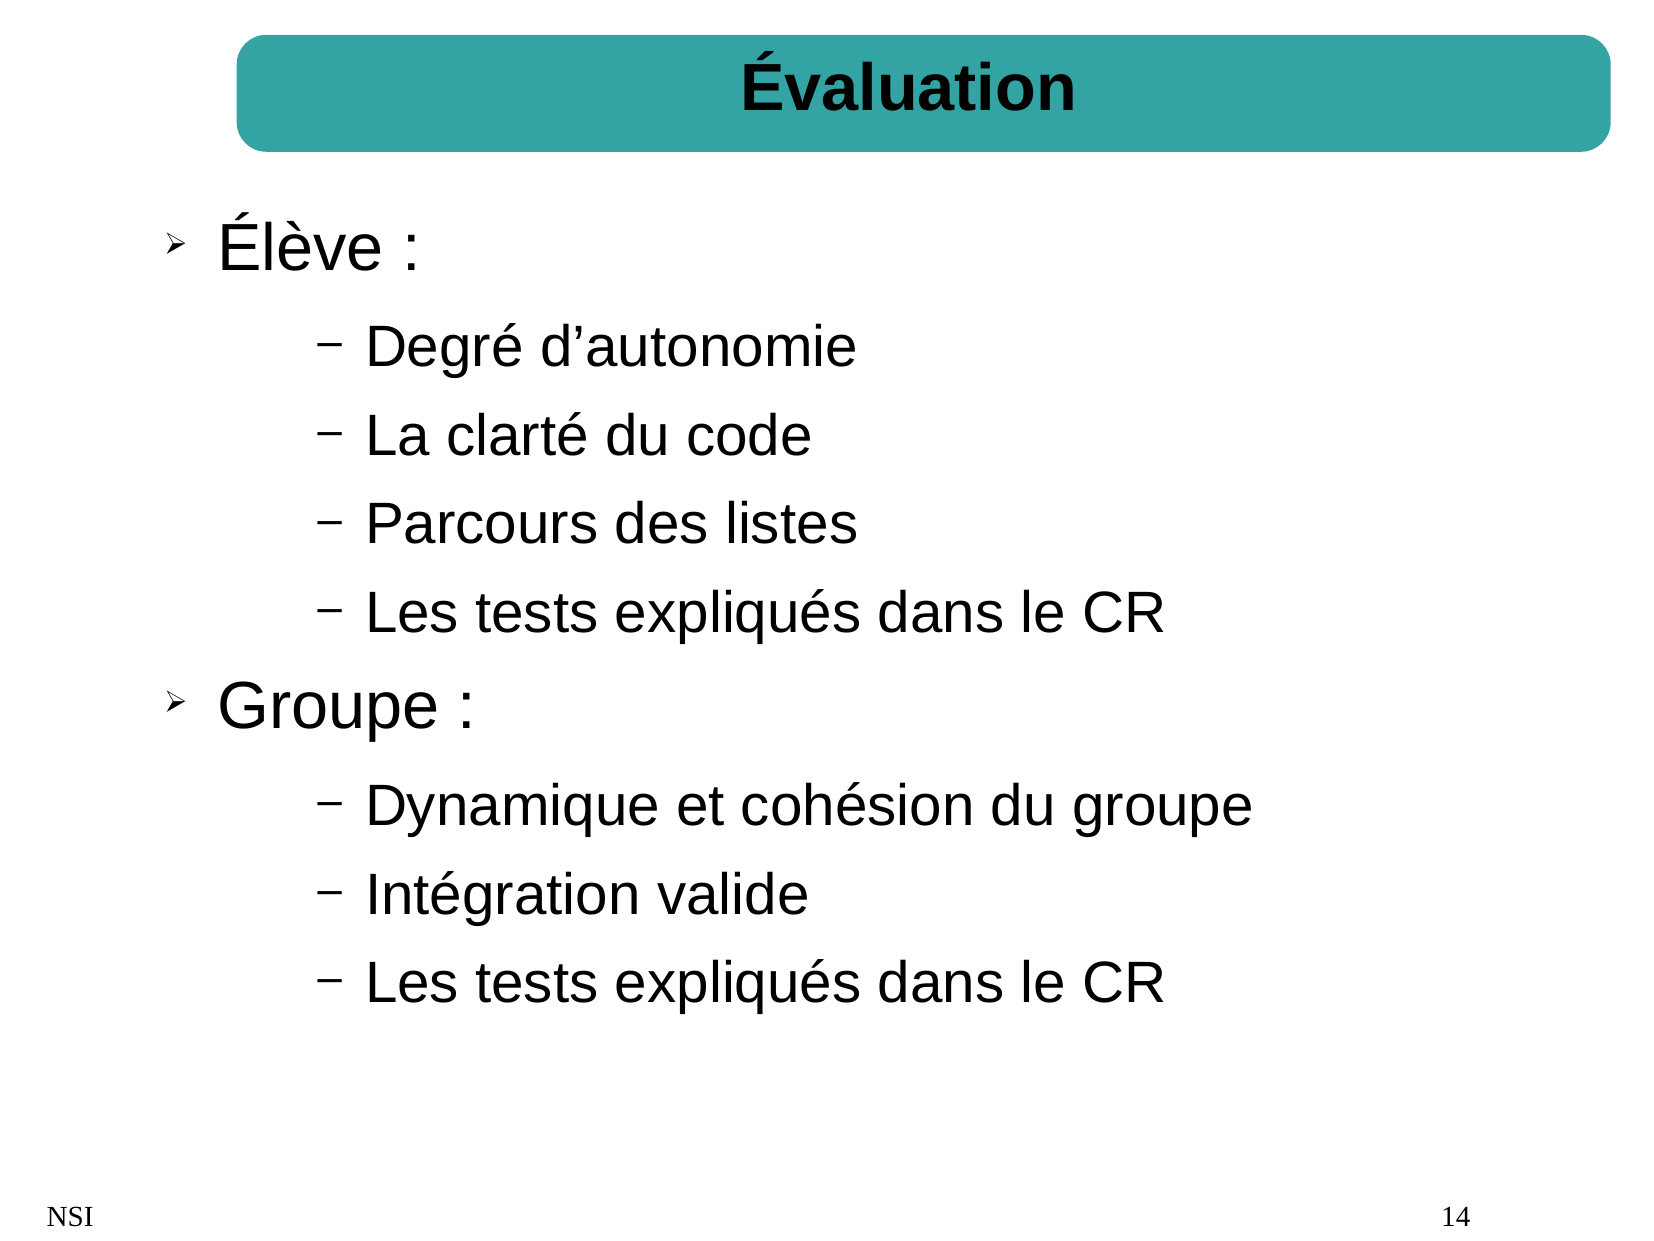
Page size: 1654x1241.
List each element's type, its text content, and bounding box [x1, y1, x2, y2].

list Élève : Degré d’autonomie La clarté du code Parcours des listes Les tests expliqués dans le CR Groupe : Dynamique et cohésion du groupe Intégration valide Les tests expliqués dans le CR [128, 209, 1587, 1140]
title Évaluation [238, 37, 1598, 137]
